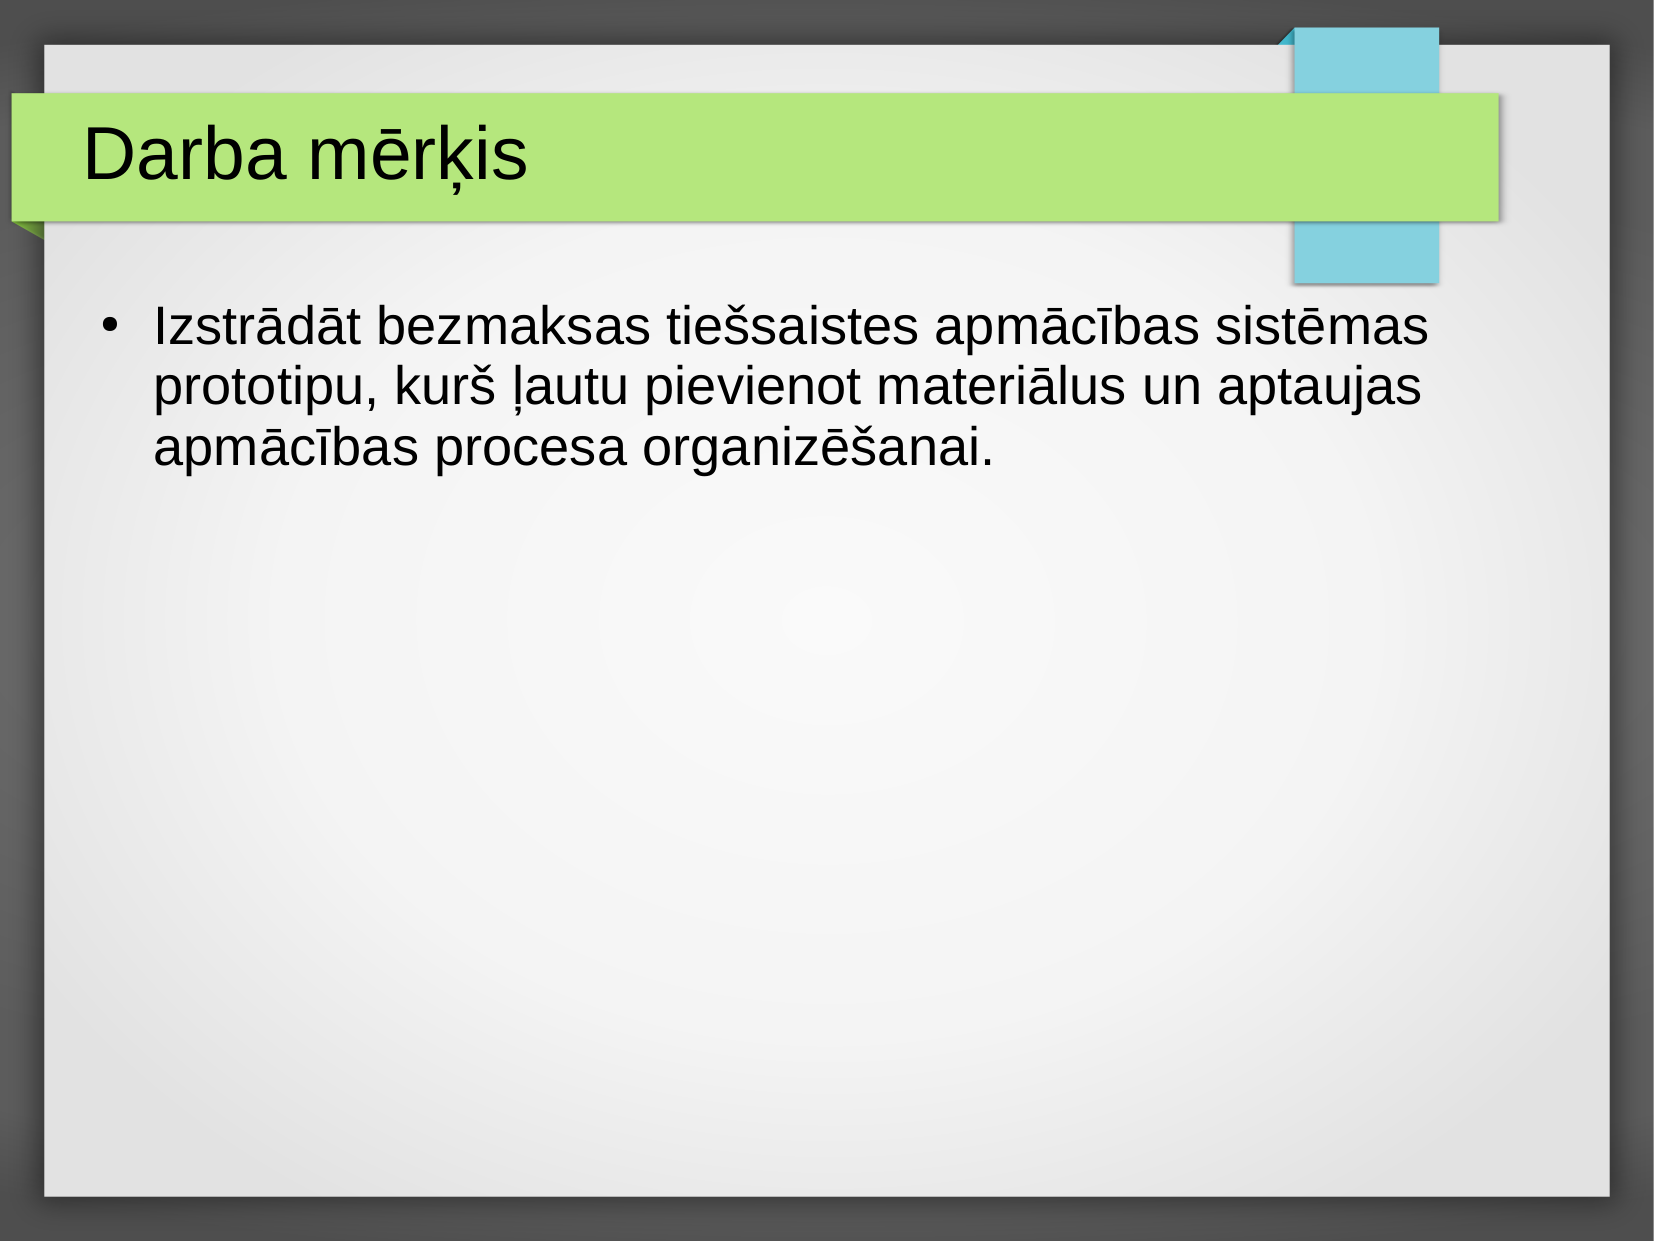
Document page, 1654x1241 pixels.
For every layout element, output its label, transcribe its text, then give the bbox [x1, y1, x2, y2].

picture [0, 0, 1654, 1241]
list Izstrādāt bezmaksas tiešsaistes apmācības sistēmas prototipu, kurš ļautu pievienot materiālus un aptaujas apmācības procesa organizēšanai. [82, 295, 1571, 1015]
title Darba mērķis [82, 94, 1264, 213]
